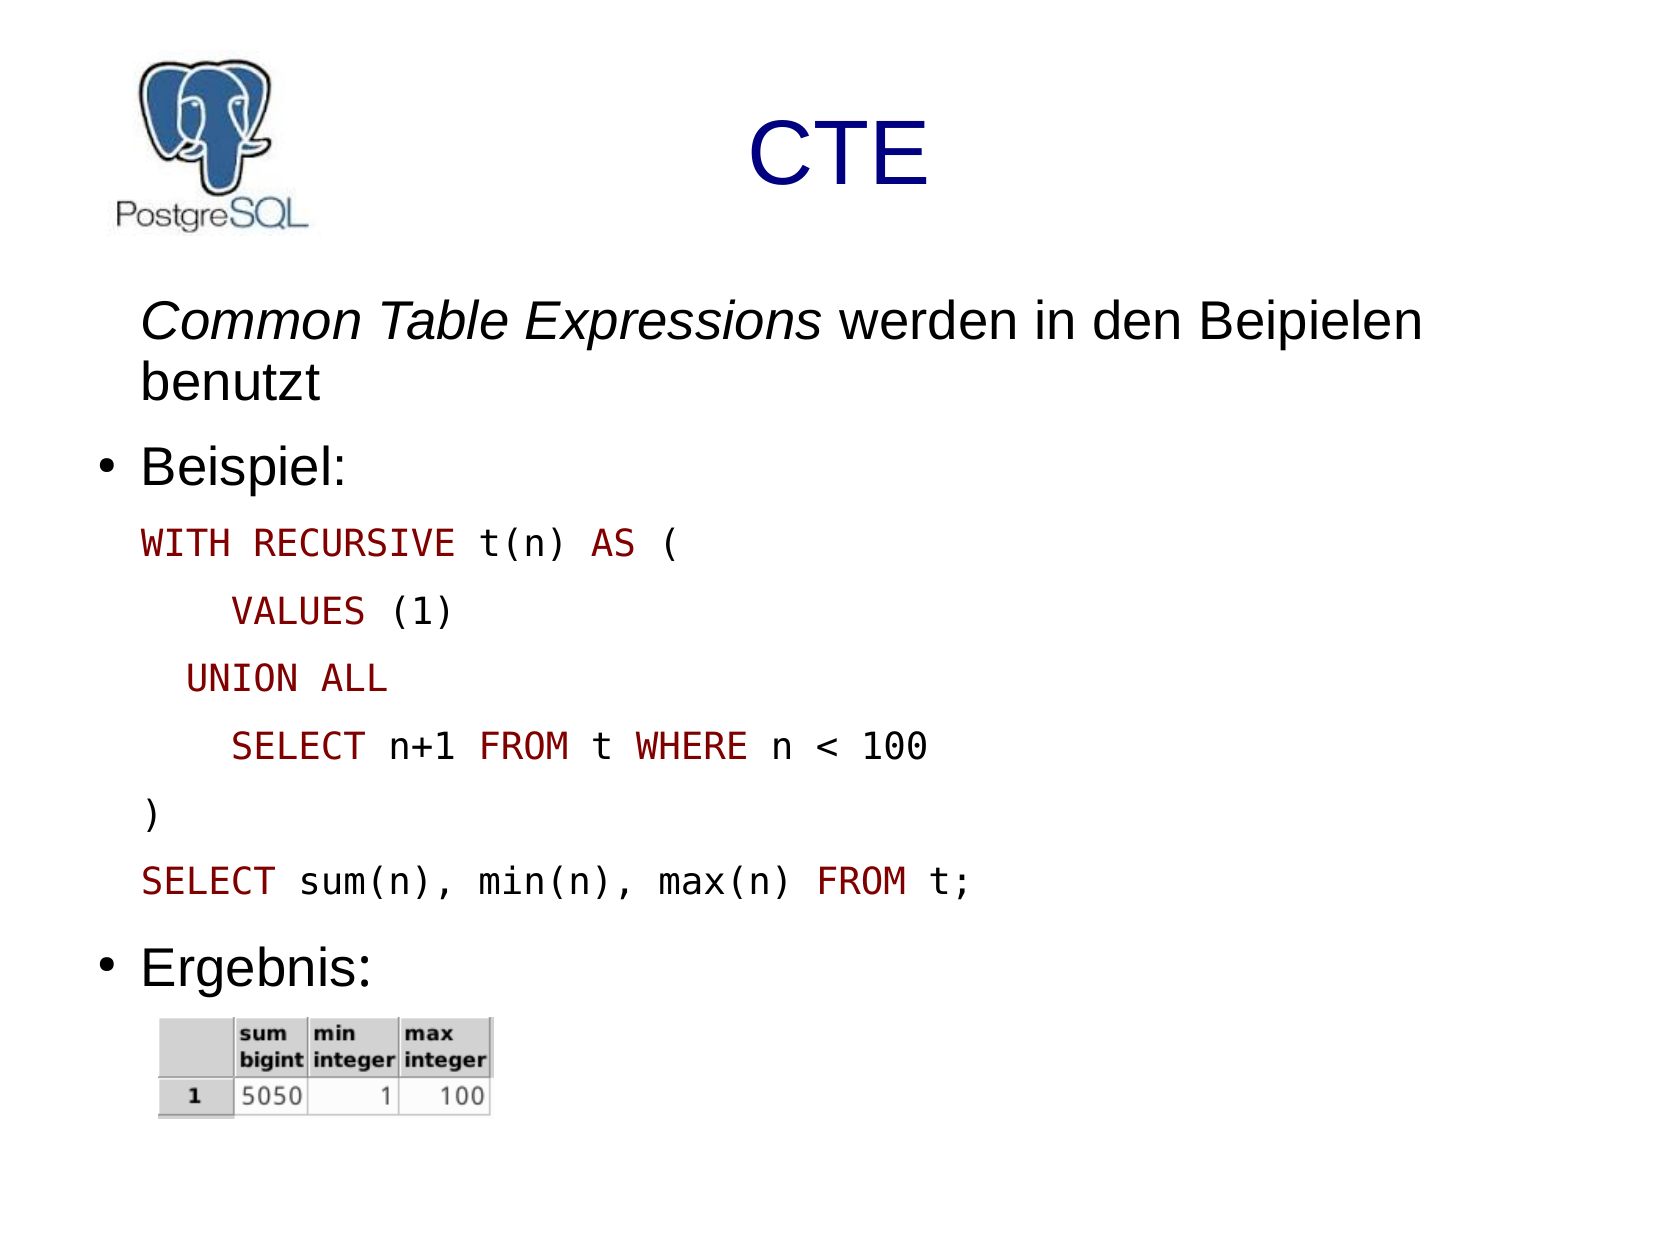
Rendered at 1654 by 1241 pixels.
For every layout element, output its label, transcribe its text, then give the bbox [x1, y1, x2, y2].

title CTE [82, 49, 1571, 257]
list Common Table Expressions werden in den Beipielen benutzt Beispiel: WITH RECURSIVE t(n) AS ( VALUES (1) UNION ALL SELECT n+1 FROM t WHERE n < 100 ) SELECT sum(n), min(n), max(n) FROM t; Ergebnis: [82, 290, 1538, 1010]
picture [58, 50, 356, 237]
picture [158, 1017, 494, 1119]
